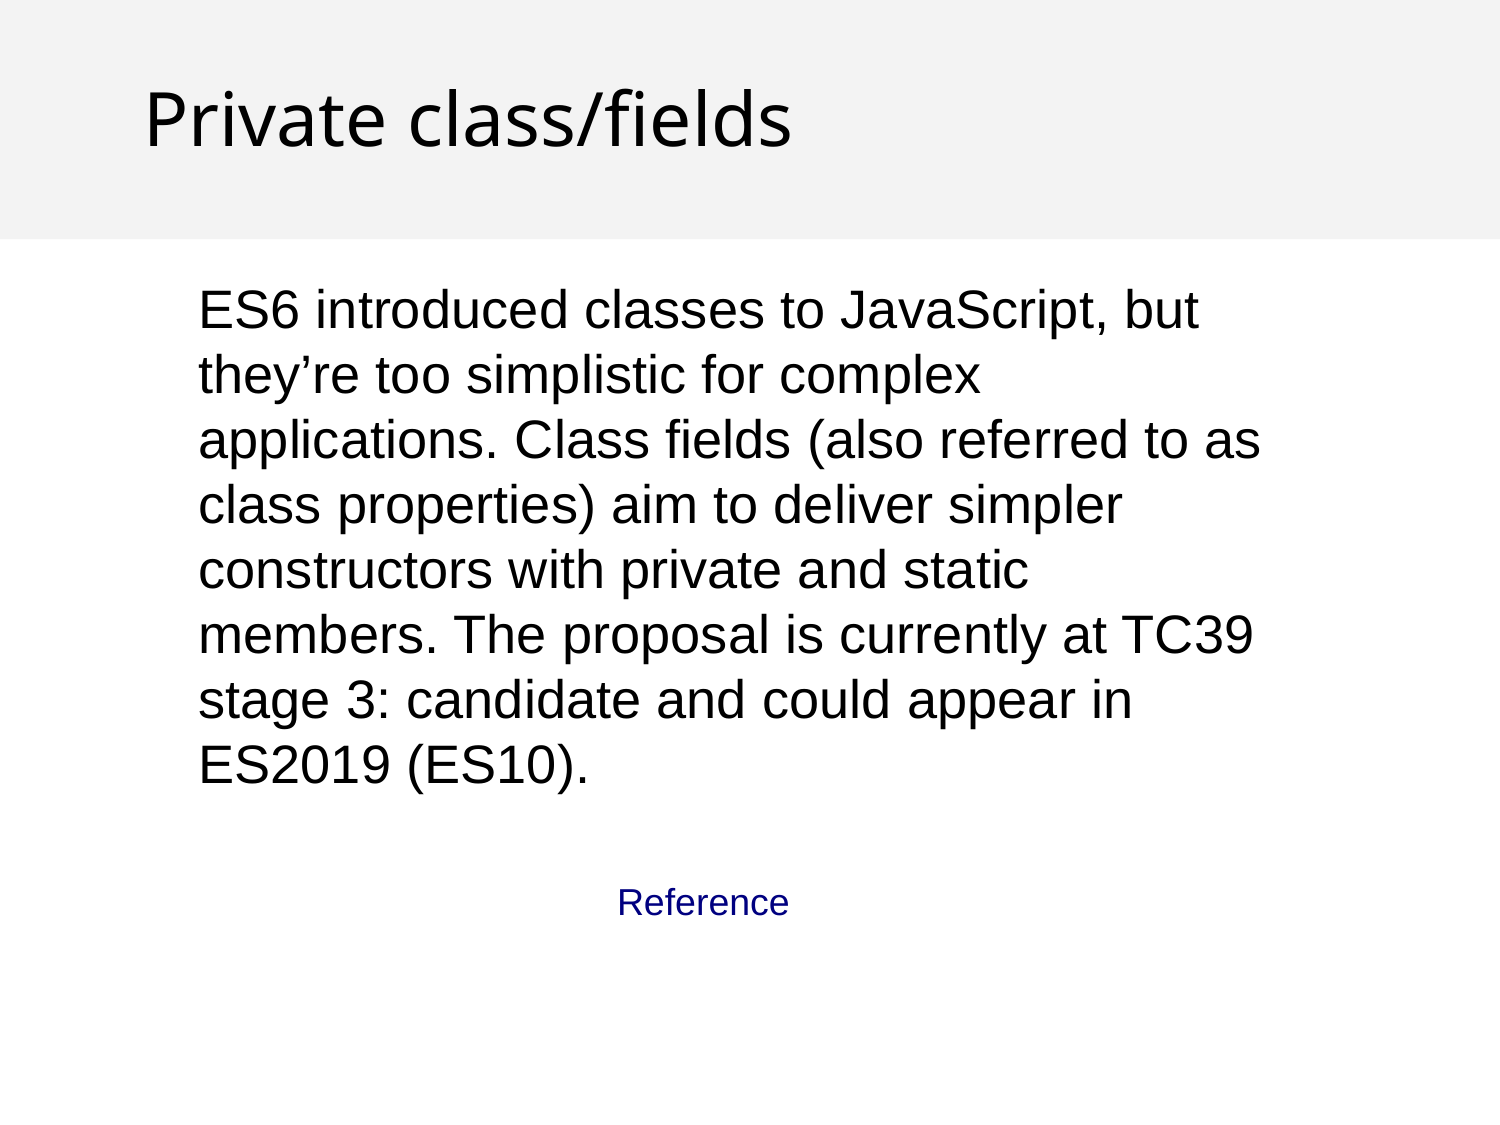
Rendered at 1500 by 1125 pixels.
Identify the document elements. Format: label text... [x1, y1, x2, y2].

text_box Reference [602, 874, 806, 944]
list ES6 introduced classes to JavaScript, but they’re too simplistic for complex applications. Class fields (also referred to as class properties) aim to deliver simpler constructors with private and static members. The proposal is currently at TC39 stage 3: candidate and could appear in ES2019 (ES10). [112, 259, 1300, 525]
title Private class/fields [128, 56, 1372, 183]
